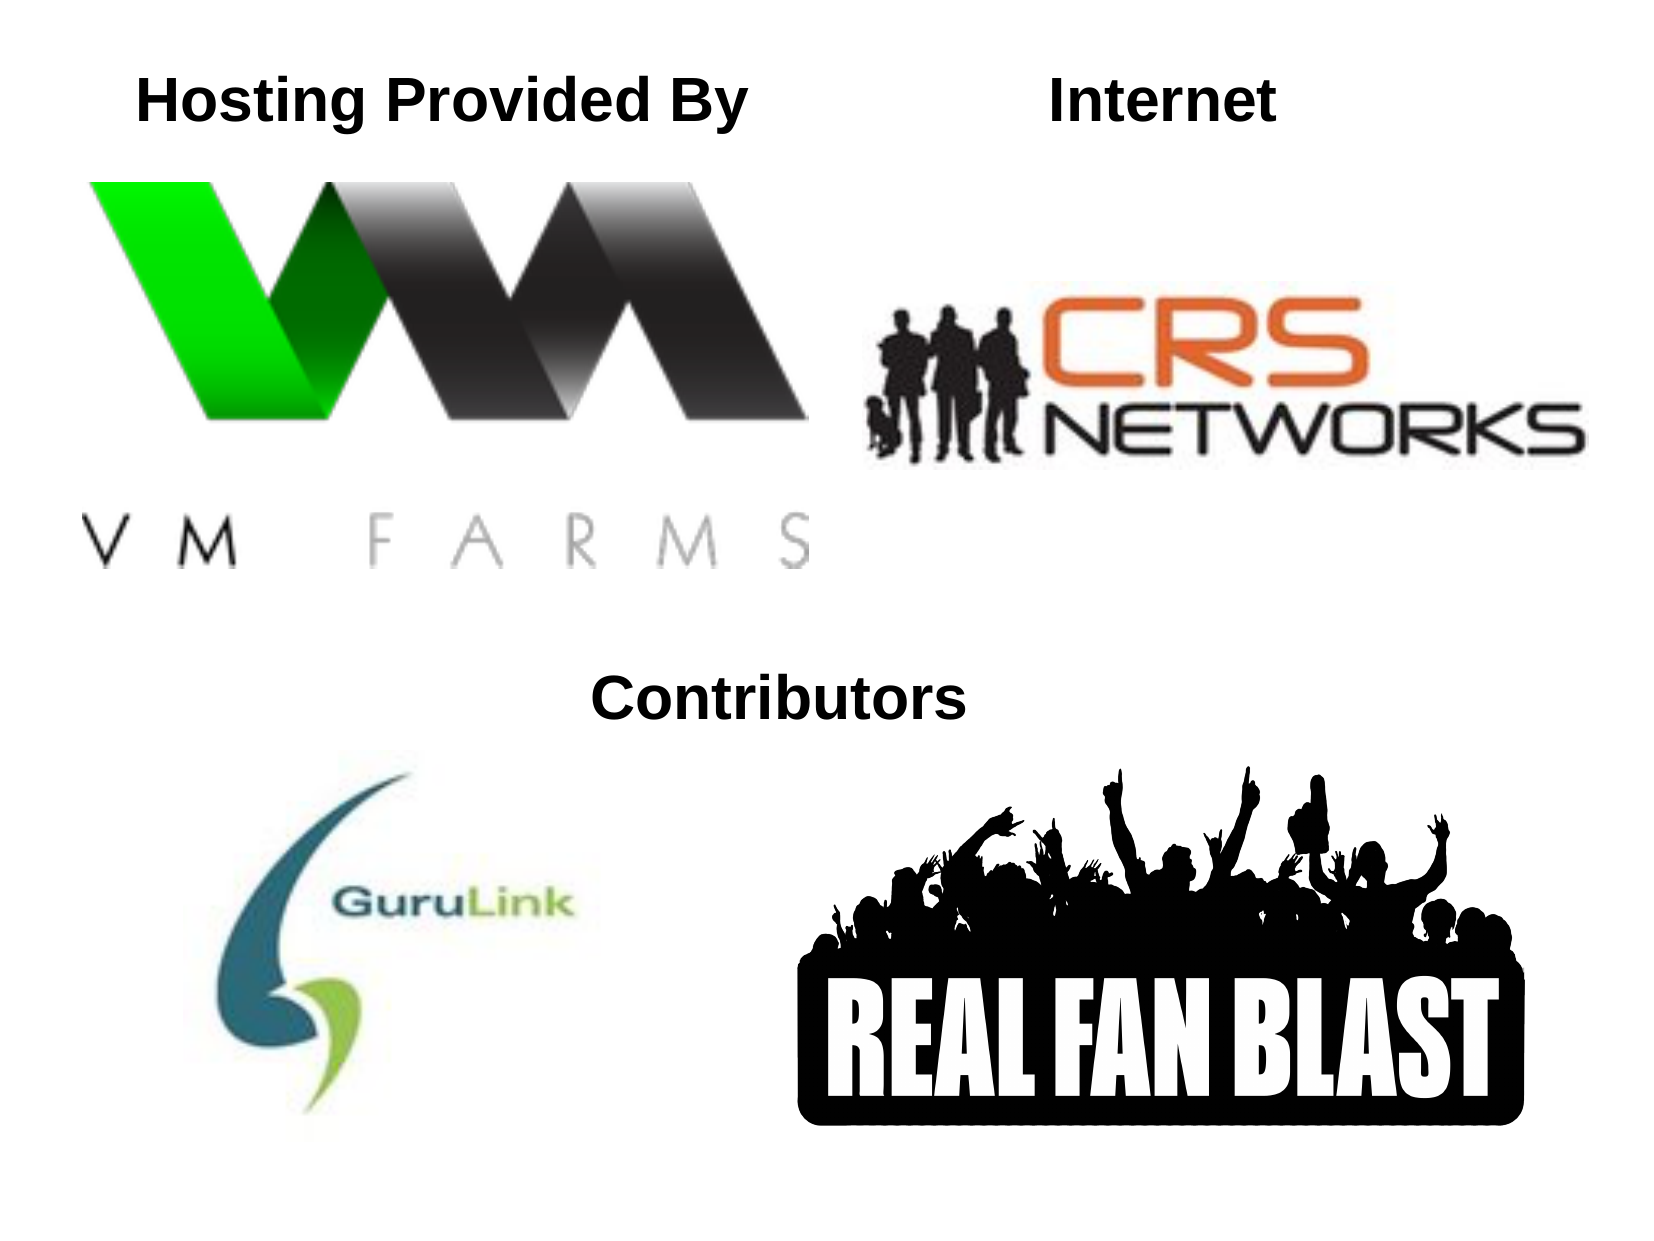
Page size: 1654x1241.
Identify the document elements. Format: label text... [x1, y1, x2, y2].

text_box Internet [637, 57, 1654, 142]
picture [862, 281, 1589, 470]
picture [183, 750, 614, 1142]
picture [797, 766, 1525, 1126]
text_box Hosting Provided By [0, 57, 637, 142]
picture [82, 182, 809, 569]
text_box Contributors [253, 655, 1306, 741]
